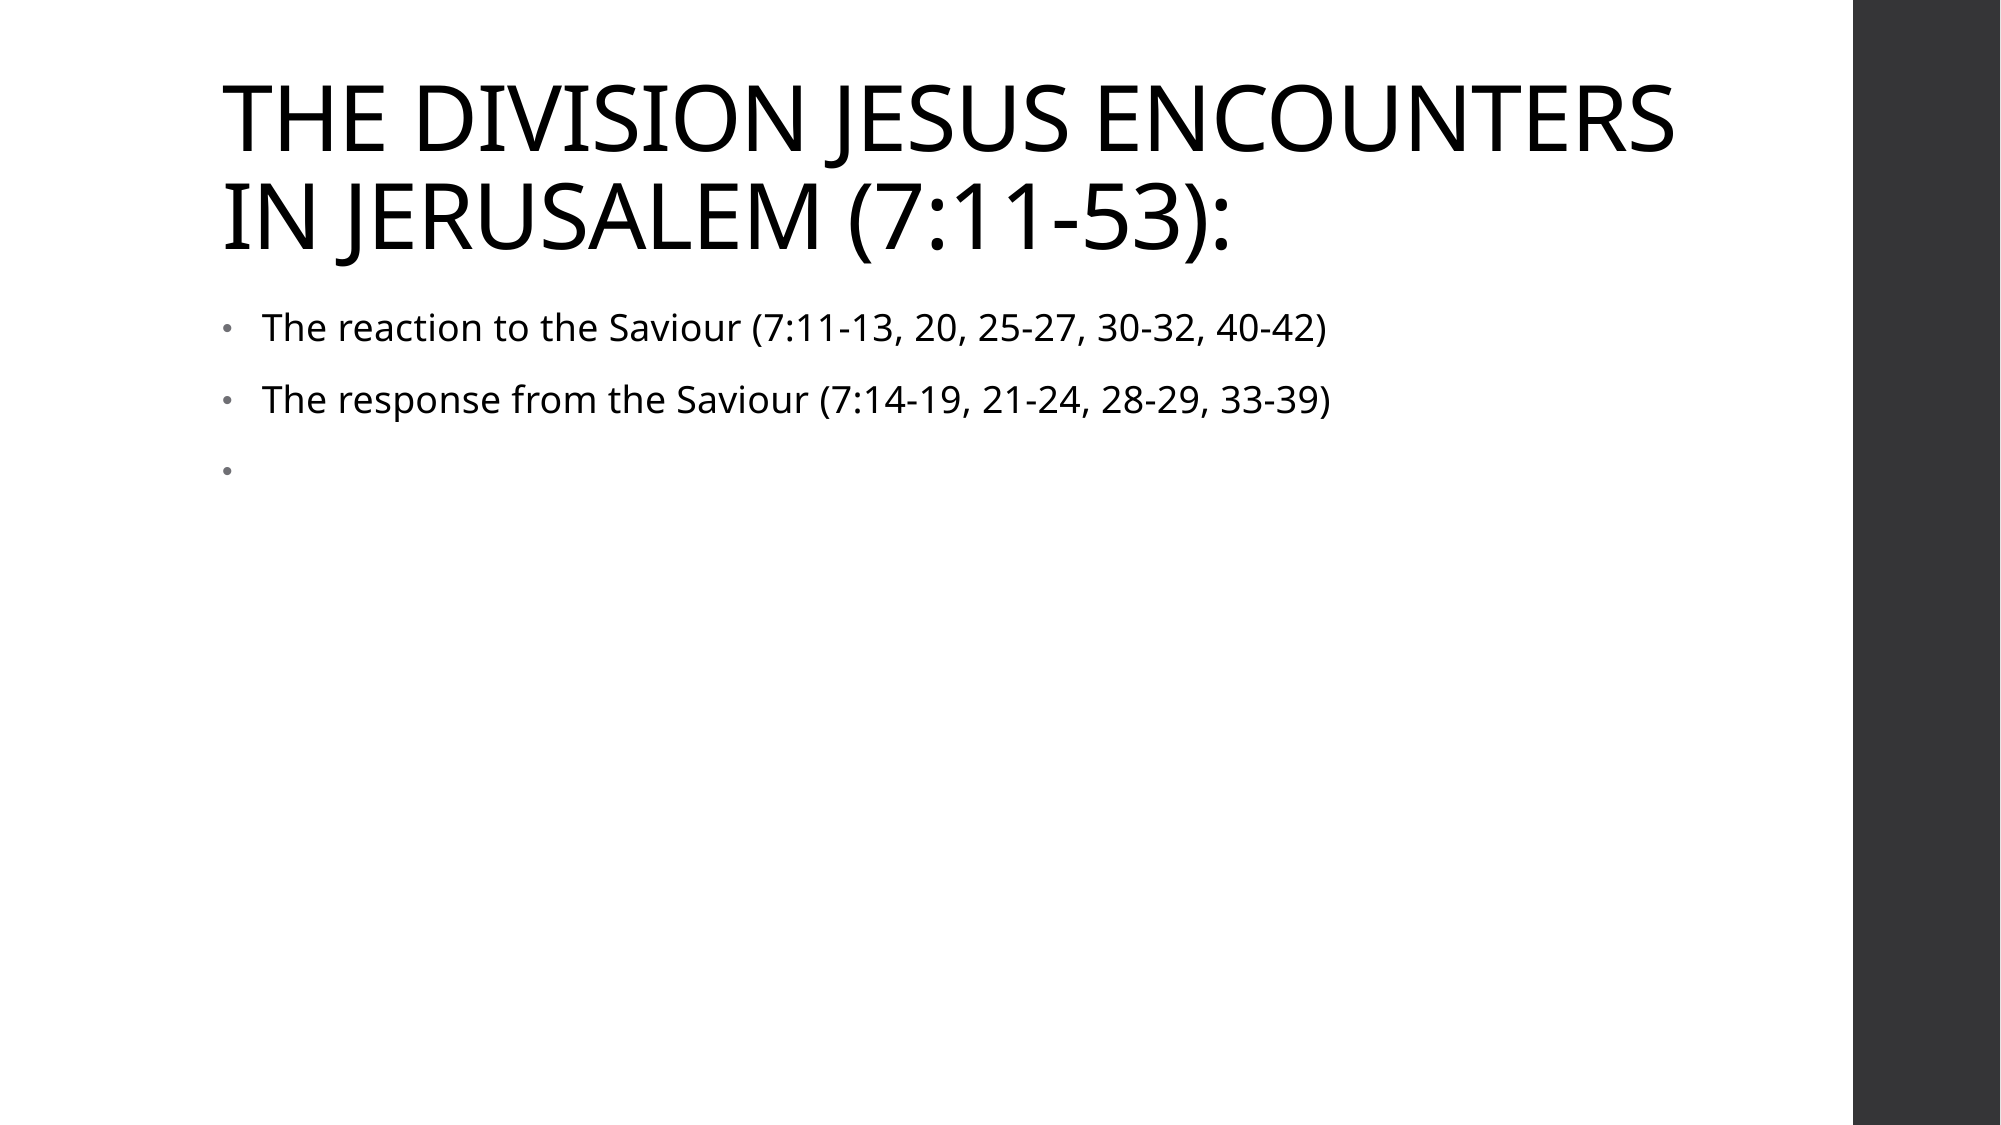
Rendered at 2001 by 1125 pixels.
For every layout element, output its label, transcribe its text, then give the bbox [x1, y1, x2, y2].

title THE DIVISION JESUS ENCOUNTERS IN JERUSALEM (7:11-53): [206, 60, 1797, 278]
list The reaction to the Saviour (7:11-13, 20, 25-27, 30-32, 40-42) The response from the Saviour (7:14-19, 21-24, 28-29, 33-39) [206, 299, 1617, 1014]
